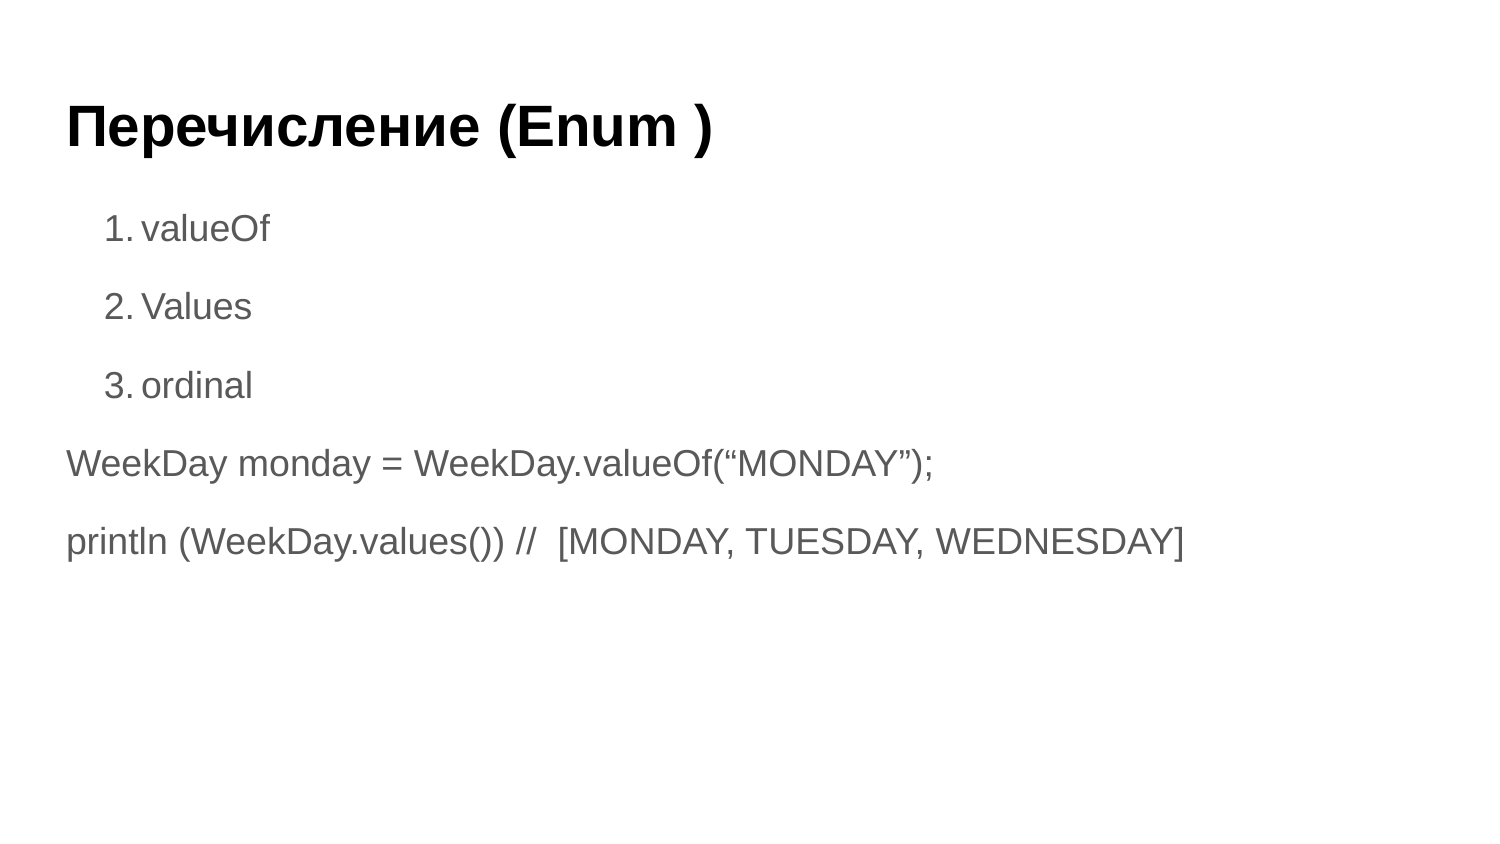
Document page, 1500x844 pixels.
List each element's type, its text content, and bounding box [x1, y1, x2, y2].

title Перечисление (Enum ) [51, 72, 1449, 167]
list valueOf Values ordinal WeekDay monday = WeekDay.valueOf(“MONDAY”); println (WeekDay.values()) // [MONDAY, TUESDAY, WEDNESDAY] [51, 189, 1449, 750]
